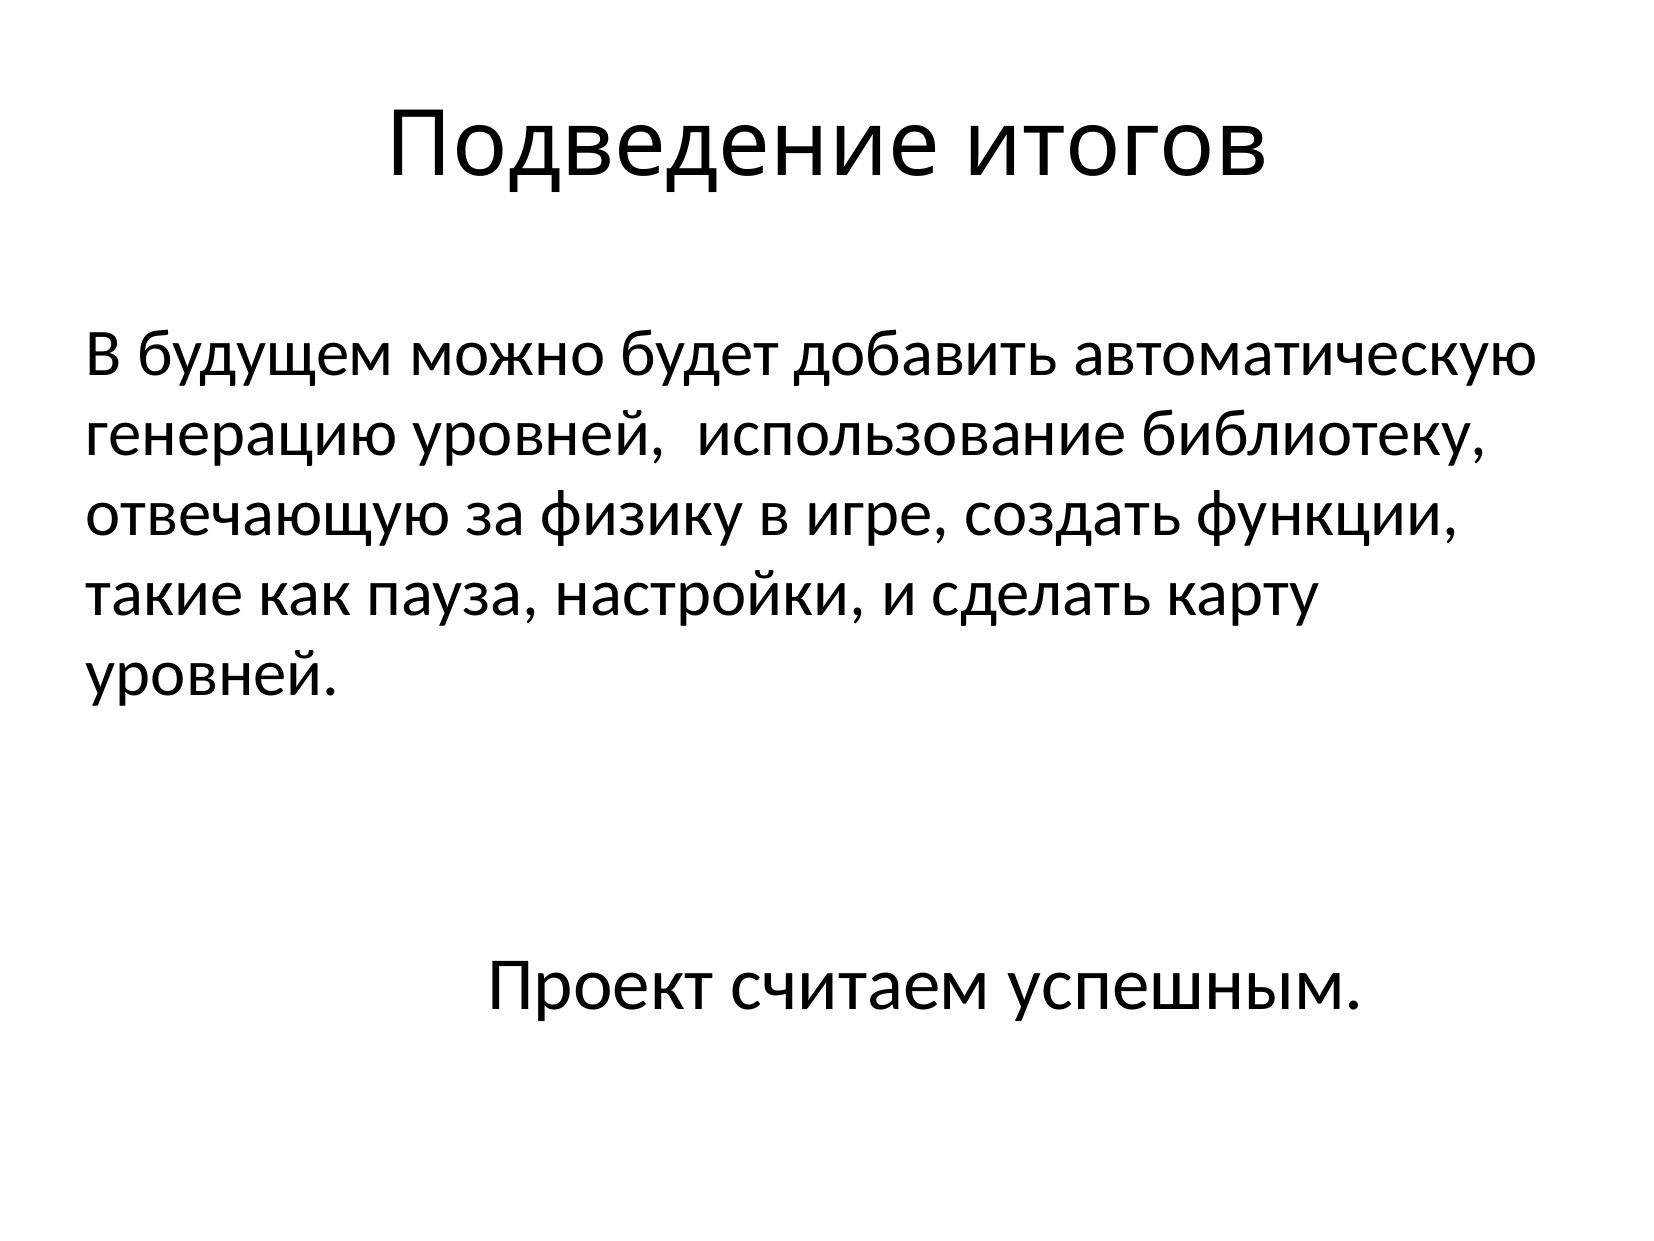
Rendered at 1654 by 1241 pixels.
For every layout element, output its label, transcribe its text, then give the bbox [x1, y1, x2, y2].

text_box Проект считаем успешным. [472, 927, 1442, 1034]
text_box В будущем можно будет добавить автоматическую генерацию уровней, использование библиотеку, отвечающую за физику в игре, создать функции, такие как пауза, настройки, и сделать карту уровней. [70, 301, 1571, 721]
text_box Подведение итогов [0, 76, 1654, 203]
